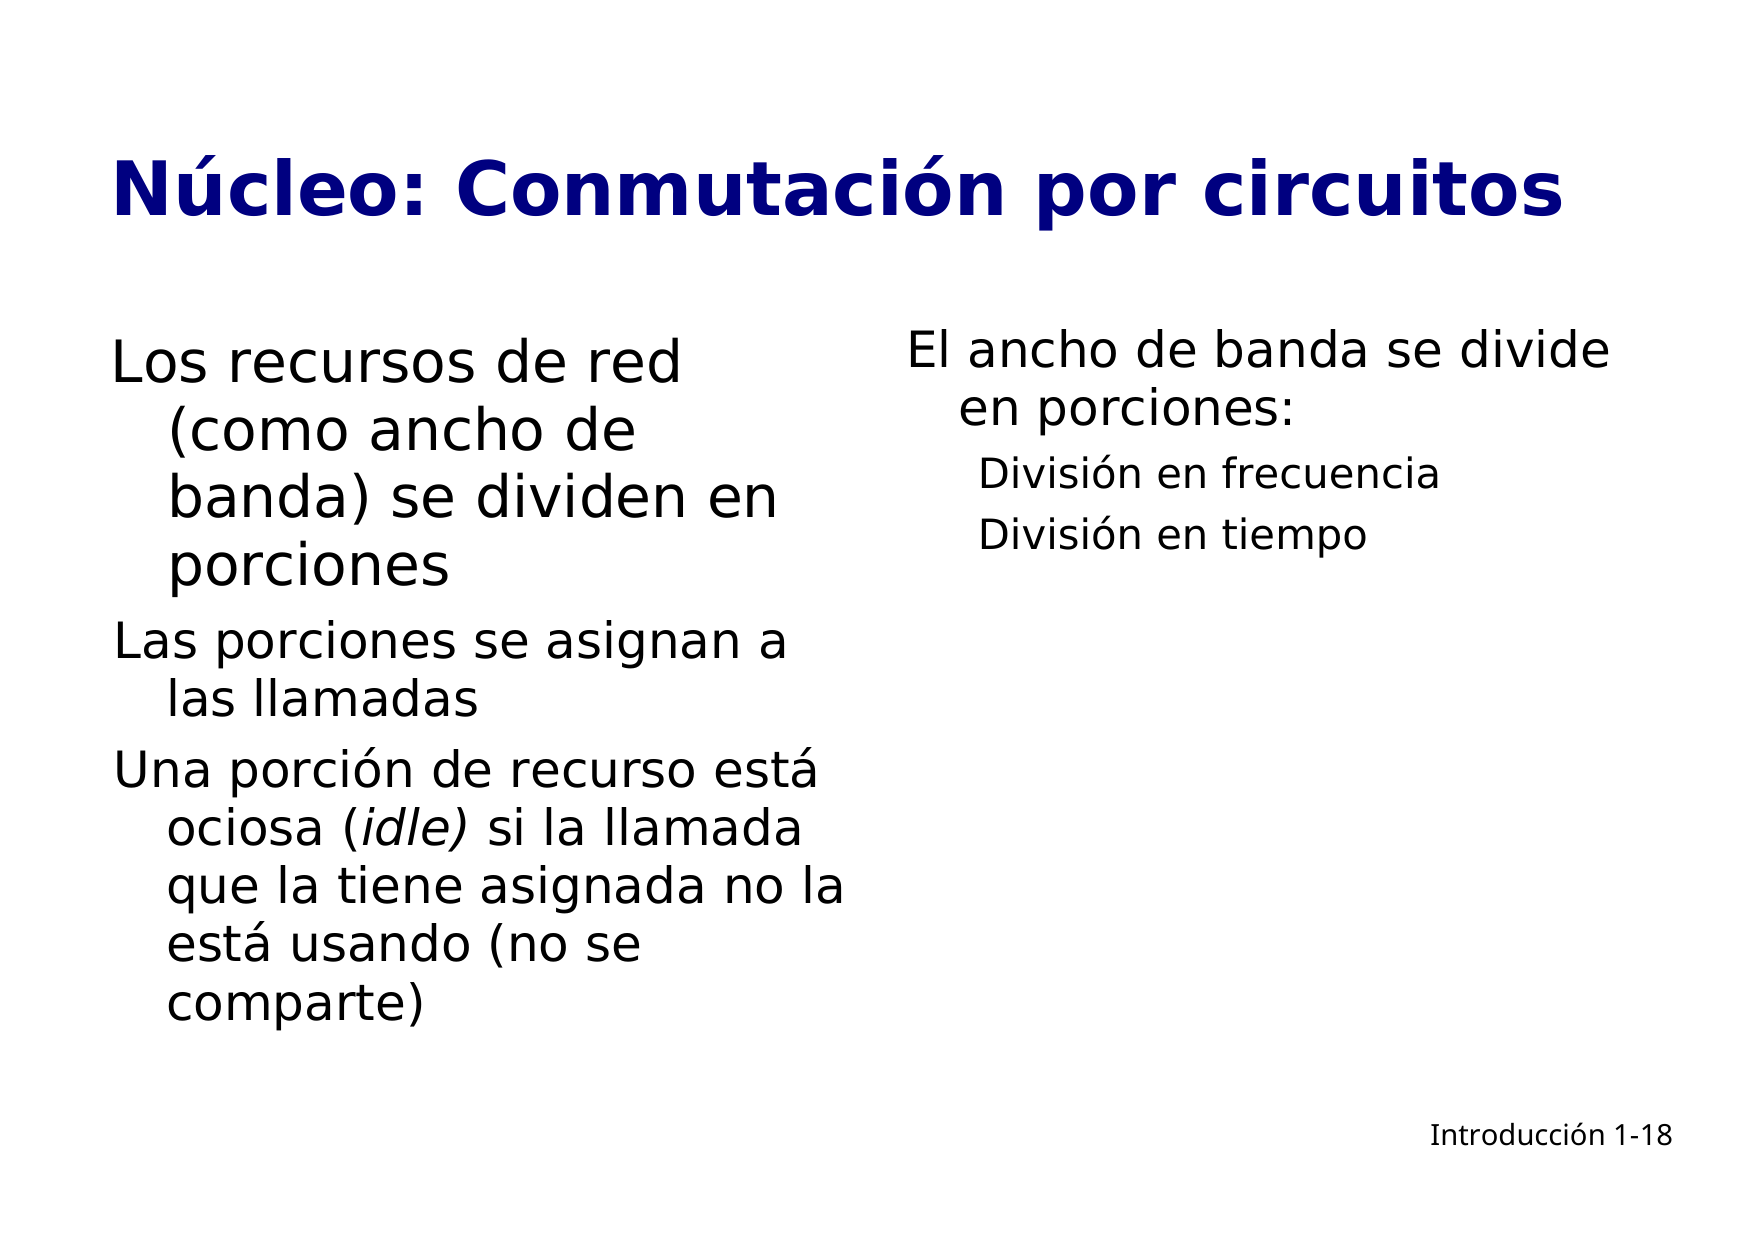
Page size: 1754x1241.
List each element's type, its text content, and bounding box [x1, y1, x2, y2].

list El ancho de banda se divide en porciones: División en frecuencia División en tiempo [903, 320, 1672, 1102]
list Los recursos de red (como ancho de banda) se dividen en porciones Las porciones se asignan a las llamadas Una porción de recurso está ociosa (idle) si la llamada que la tiene asignada no la está usando (no se comparte) [96, 320, 865, 1118]
title Núcleo: Conmutación por circuitos [96, 78, 1672, 301]
